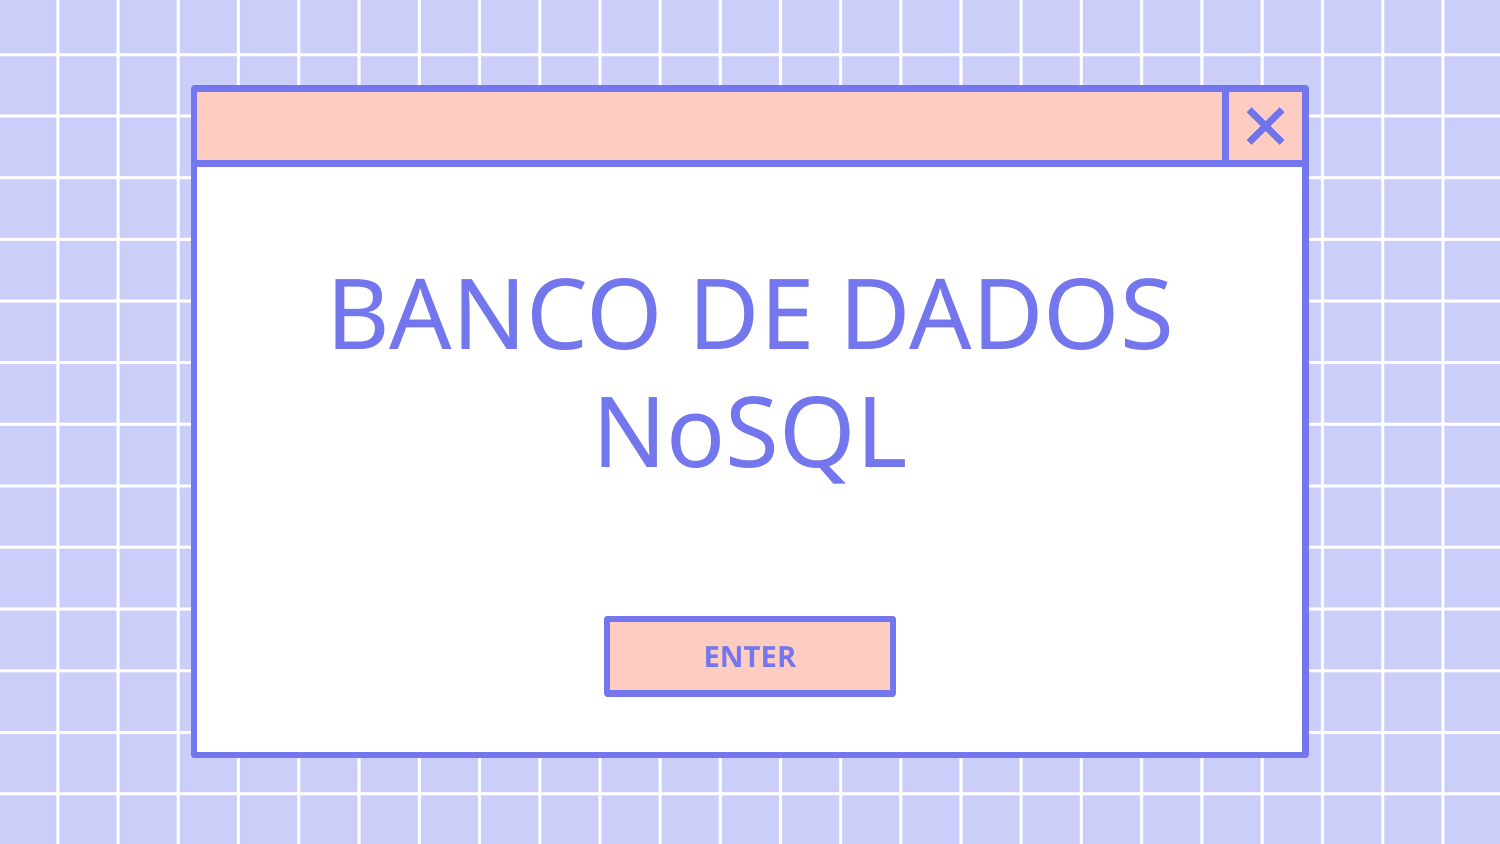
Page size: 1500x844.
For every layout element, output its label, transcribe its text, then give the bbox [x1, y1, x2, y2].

picture [0, 0, 1500, 844]
title BANCO DE DADOS NoSQL [270, 201, 1230, 538]
text_box ENTER [607, 618, 893, 694]
